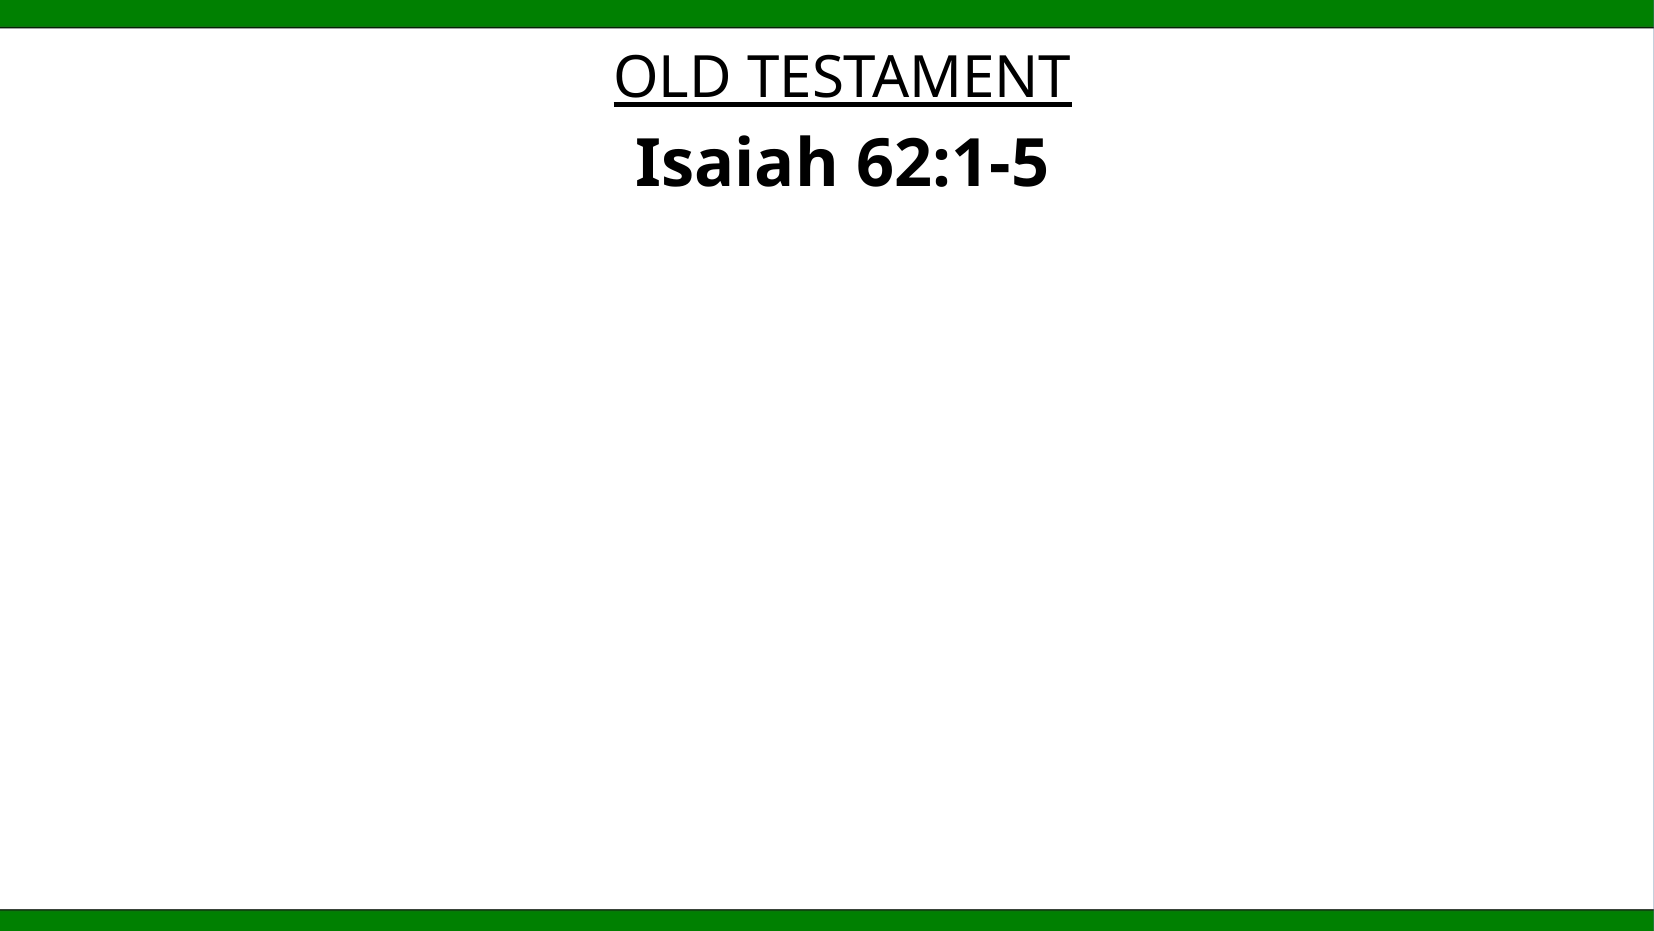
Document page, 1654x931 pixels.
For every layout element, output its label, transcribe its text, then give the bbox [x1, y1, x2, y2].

text_box OLD TESTAMENT Isaiah 62:1-5 [92, 28, 1593, 209]
picture [0, 0, 1654, 931]
